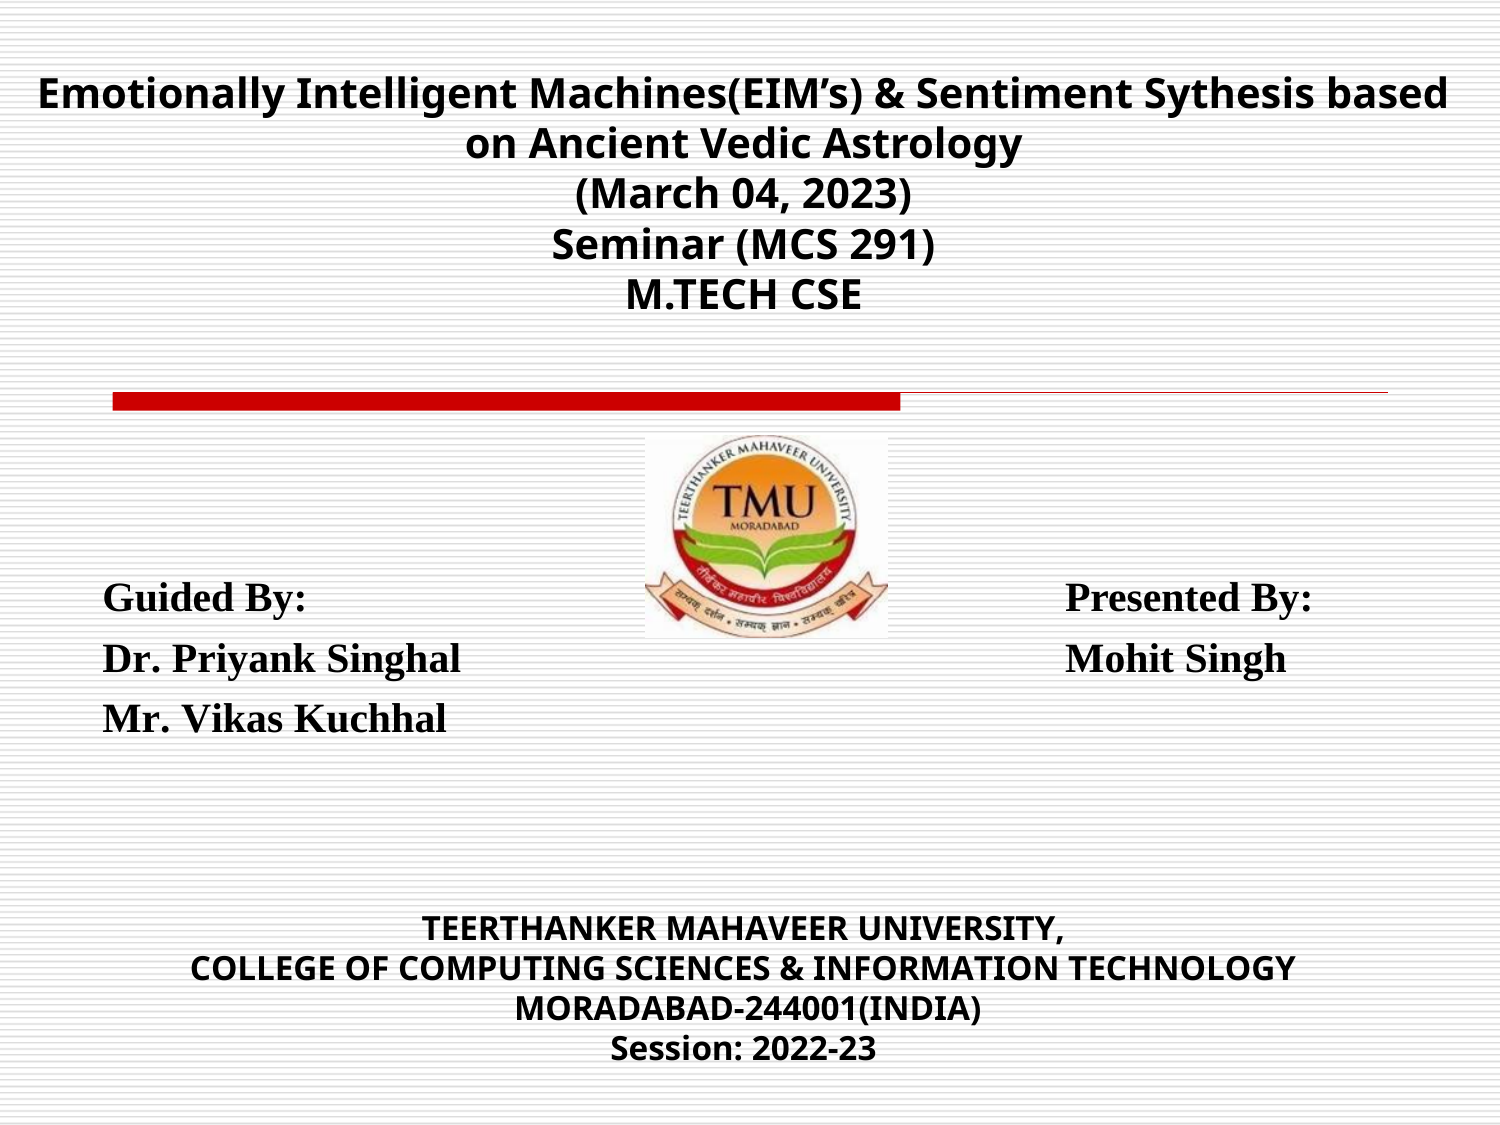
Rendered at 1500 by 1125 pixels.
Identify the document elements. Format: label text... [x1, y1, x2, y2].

title Emotionally Intelligent Machines(EIM’s) & Sentiment Sythesis based on Ancient Vedic Astrology (March 04, 2023) Seminar (MCS 291) M.TECH CSE [18, 74, 1469, 325]
text_box TEERTHANKER MAHAVEER UNIVERSITY, COLLEGE OF COMPUTING SCIENCES & INFORMATION TECHNOLOGY MORADABAD-244001(INDIA) Session: 2022-23 [37, 899, 1450, 1076]
subtitle Presented By: Mohit Singh [1049, 562, 1500, 850]
picture [0, 0, 1500, 1125]
text_box Guided By: Dr. Priyank Singhal Mr. Vikas Kuchhal [87, 562, 738, 851]
